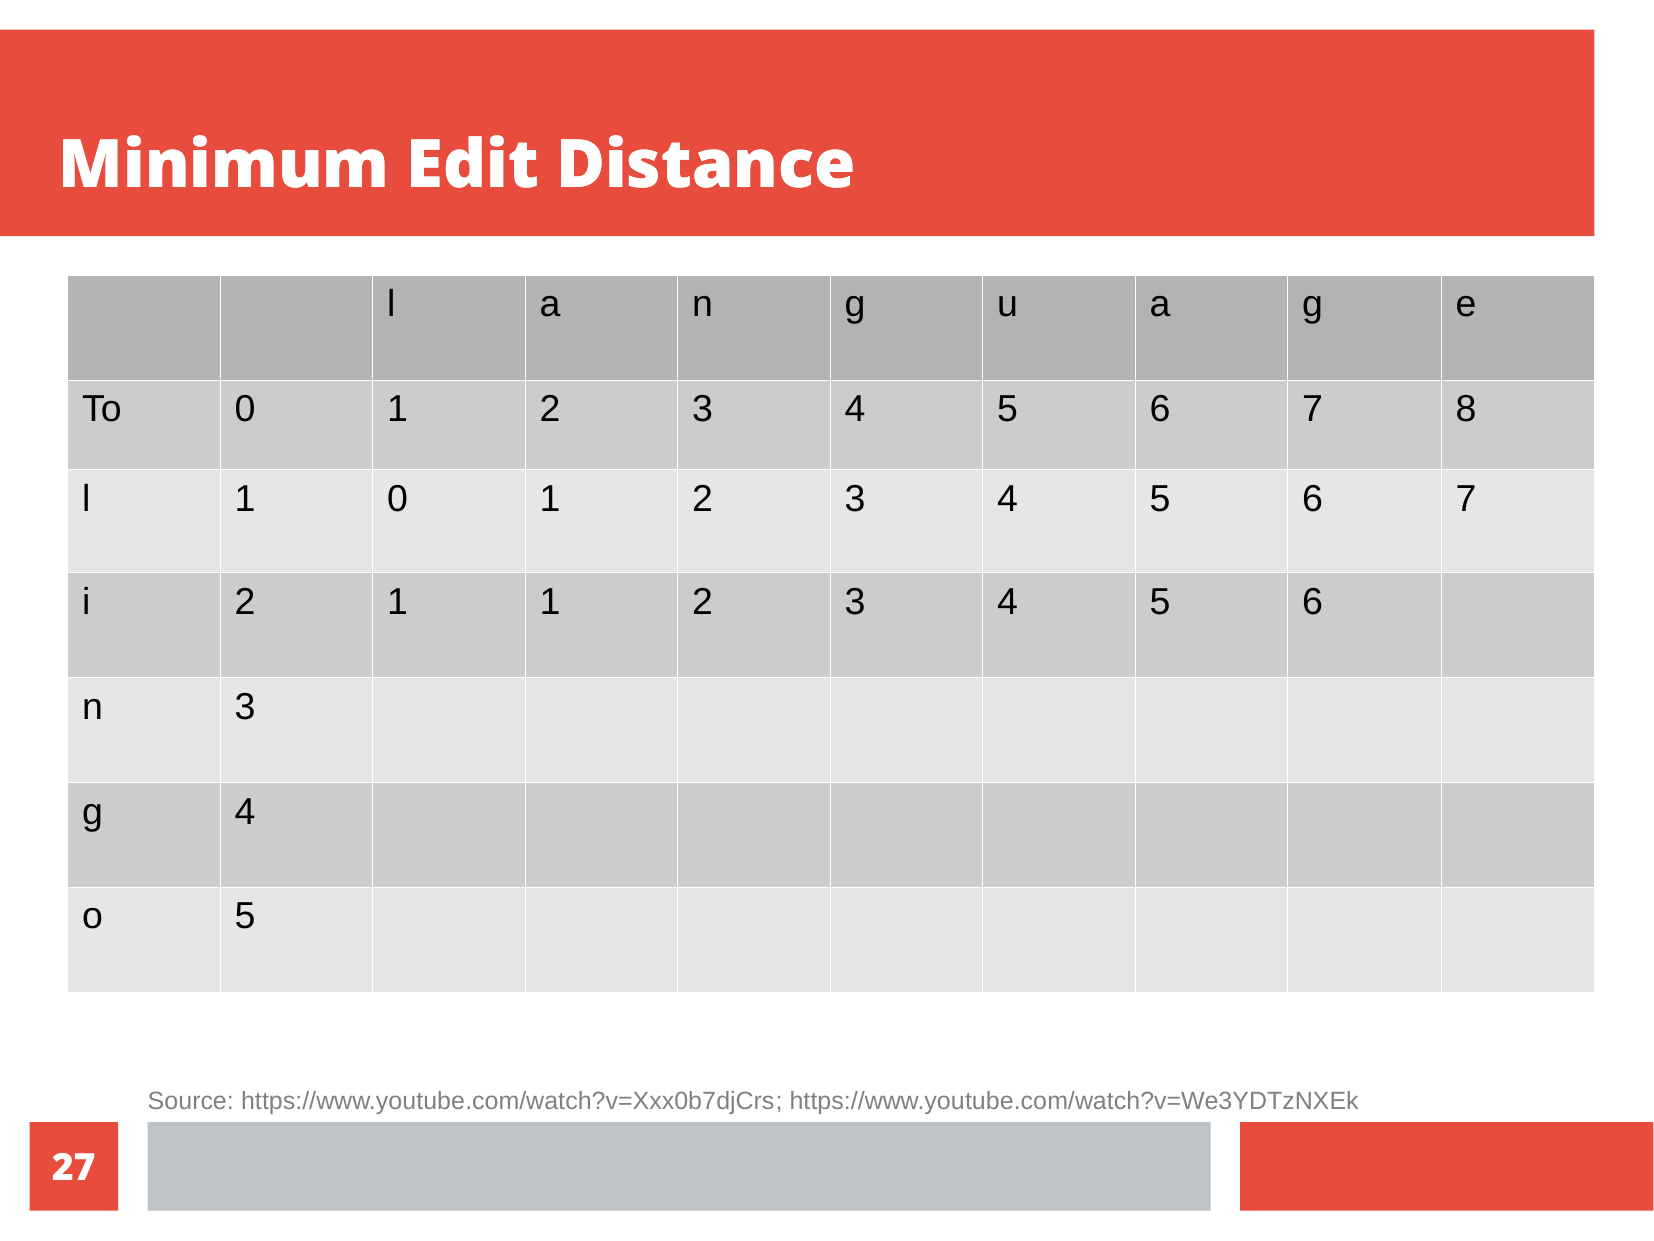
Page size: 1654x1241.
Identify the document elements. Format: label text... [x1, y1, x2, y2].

table_cell 1 [373, 381, 525, 469]
table_cell 1 [526, 470, 677, 572]
table_header l [373, 276, 525, 380]
table_cell 3 [831, 470, 982, 572]
table_cell 6 [1136, 381, 1287, 469]
table_header [68, 276, 220, 380]
table_cell To [68, 381, 220, 469]
table_cell 0 [221, 381, 372, 469]
table_cell [1136, 678, 1287, 782]
table_cell n [68, 678, 220, 782]
table_cell [373, 678, 525, 782]
table_cell g [68, 783, 220, 887]
list Source: https://www.youtube.com/watch?v=Xxx0b7djCrs; https://www.youtube.com/watch?v=We3YDTzNXEk [112, 1086, 1619, 1128]
table_cell [1442, 888, 1594, 992]
table_cell o [68, 888, 220, 992]
table_cell [831, 888, 982, 992]
title Minimum Edit Distance [59, 59, 1595, 207]
table_cell 7 [1442, 470, 1594, 572]
table_cell [1288, 888, 1441, 992]
table_cell 6 [1288, 573, 1441, 677]
table_cell 2 [678, 573, 830, 677]
table_cell [831, 783, 982, 887]
table_cell [526, 783, 677, 887]
table_header e [1442, 276, 1594, 380]
table_cell [1136, 783, 1287, 887]
table_cell 5 [1136, 470, 1287, 572]
table_cell 5 [1136, 573, 1287, 677]
table_cell 1 [526, 573, 677, 677]
table_cell [983, 888, 1135, 992]
table_cell i [68, 573, 220, 677]
table_cell [1442, 573, 1594, 677]
table_cell 4 [221, 783, 372, 887]
table_cell l [68, 470, 220, 572]
table_cell [526, 678, 677, 782]
table_cell [373, 783, 525, 887]
table_cell 3 [831, 573, 982, 677]
table_cell [678, 678, 830, 782]
table_cell [1288, 678, 1441, 782]
table_header g [1288, 276, 1441, 380]
table_cell [983, 678, 1135, 782]
table_cell 2 [221, 573, 372, 677]
table_header n [678, 276, 830, 380]
table_cell 4 [831, 381, 982, 469]
table_cell 5 [221, 888, 372, 992]
table_cell [1288, 783, 1441, 887]
table_cell [526, 888, 677, 992]
table_header a [526, 276, 677, 380]
table_header g [831, 276, 982, 380]
table_cell 0 [373, 470, 525, 572]
table_cell [678, 888, 830, 992]
table_cell [1442, 783, 1594, 887]
table_cell [1442, 678, 1594, 782]
table_cell [678, 783, 830, 887]
table_cell [373, 888, 525, 992]
table_header [221, 276, 372, 380]
table_header a [1136, 276, 1287, 380]
table_cell 2 [526, 381, 677, 469]
table_cell 6 [1288, 470, 1441, 572]
table_cell 5 [983, 381, 1135, 469]
table_cell 1 [221, 470, 372, 572]
table_cell 2 [678, 470, 830, 572]
table_cell [831, 678, 982, 782]
table_cell 3 [221, 678, 372, 782]
table_header u [983, 276, 1135, 380]
table_cell 3 [678, 381, 830, 469]
table_cell [983, 783, 1135, 887]
table_cell 1 [373, 573, 525, 677]
table_cell 7 [1288, 381, 1441, 469]
table_cell 4 [983, 470, 1135, 572]
table_cell [1136, 888, 1287, 992]
table_cell 4 [983, 573, 1135, 677]
table_cell 8 [1442, 381, 1594, 469]
